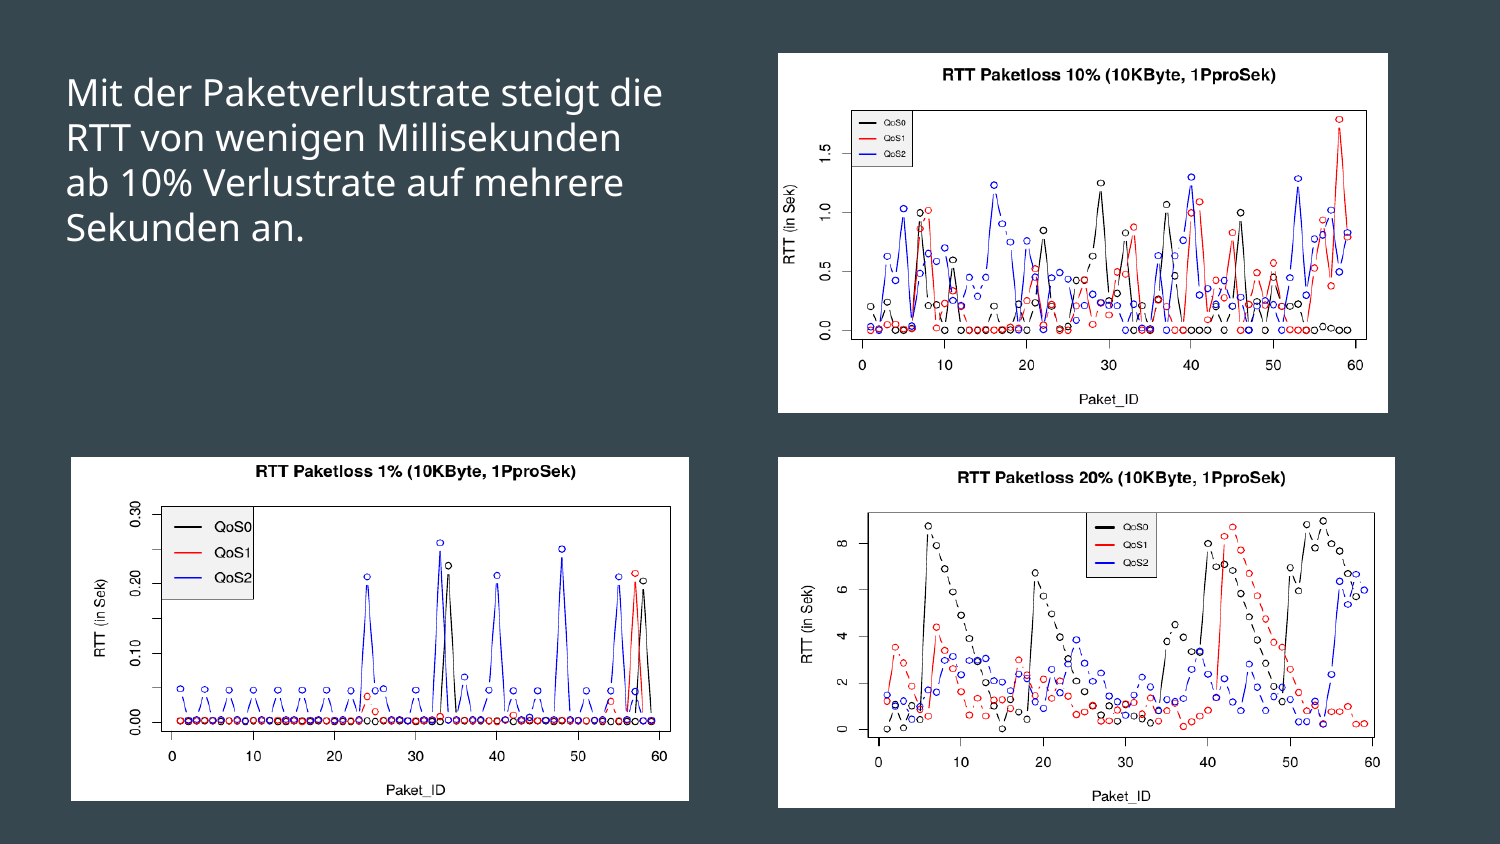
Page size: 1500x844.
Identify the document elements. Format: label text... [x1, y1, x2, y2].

picture [71, 457, 689, 801]
picture [778, 53, 1388, 413]
picture [778, 457, 1395, 808]
list Mit der Paketverlustrate steigt die RTT von wenigen Millisekunden ab 10% Verlustrate auf mehrere Sekunden an. [50, 53, 689, 413]
